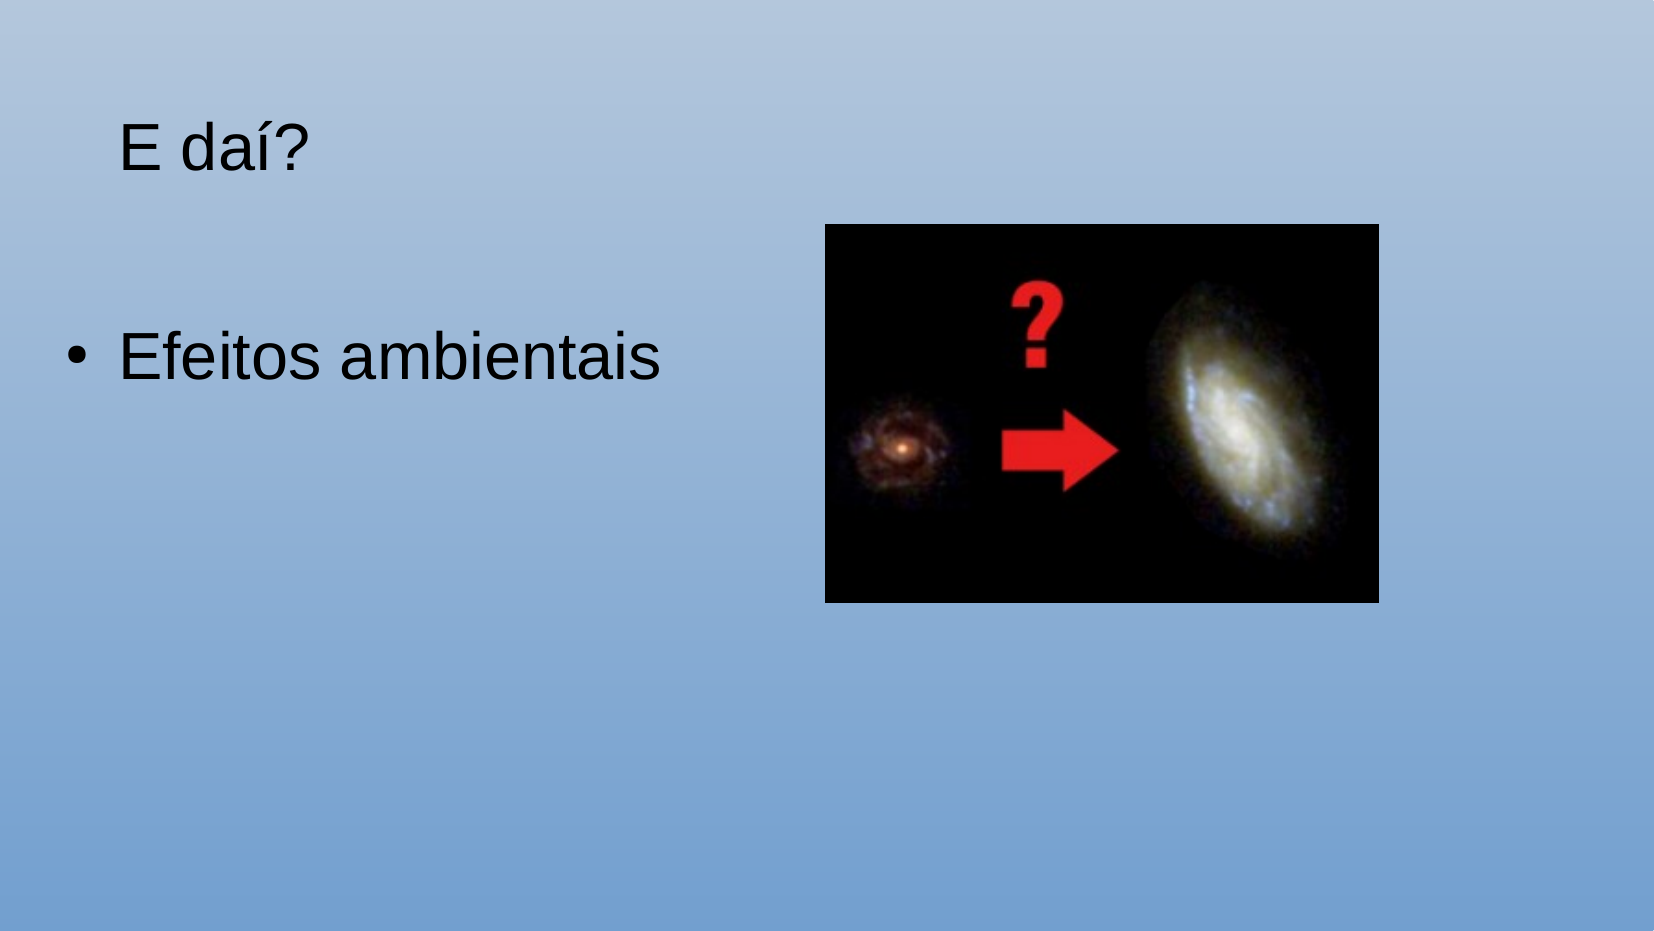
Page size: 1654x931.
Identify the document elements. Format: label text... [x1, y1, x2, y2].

picture [825, 224, 1379, 603]
list E daí? Efeitos ambientais [47, 110, 1536, 650]
